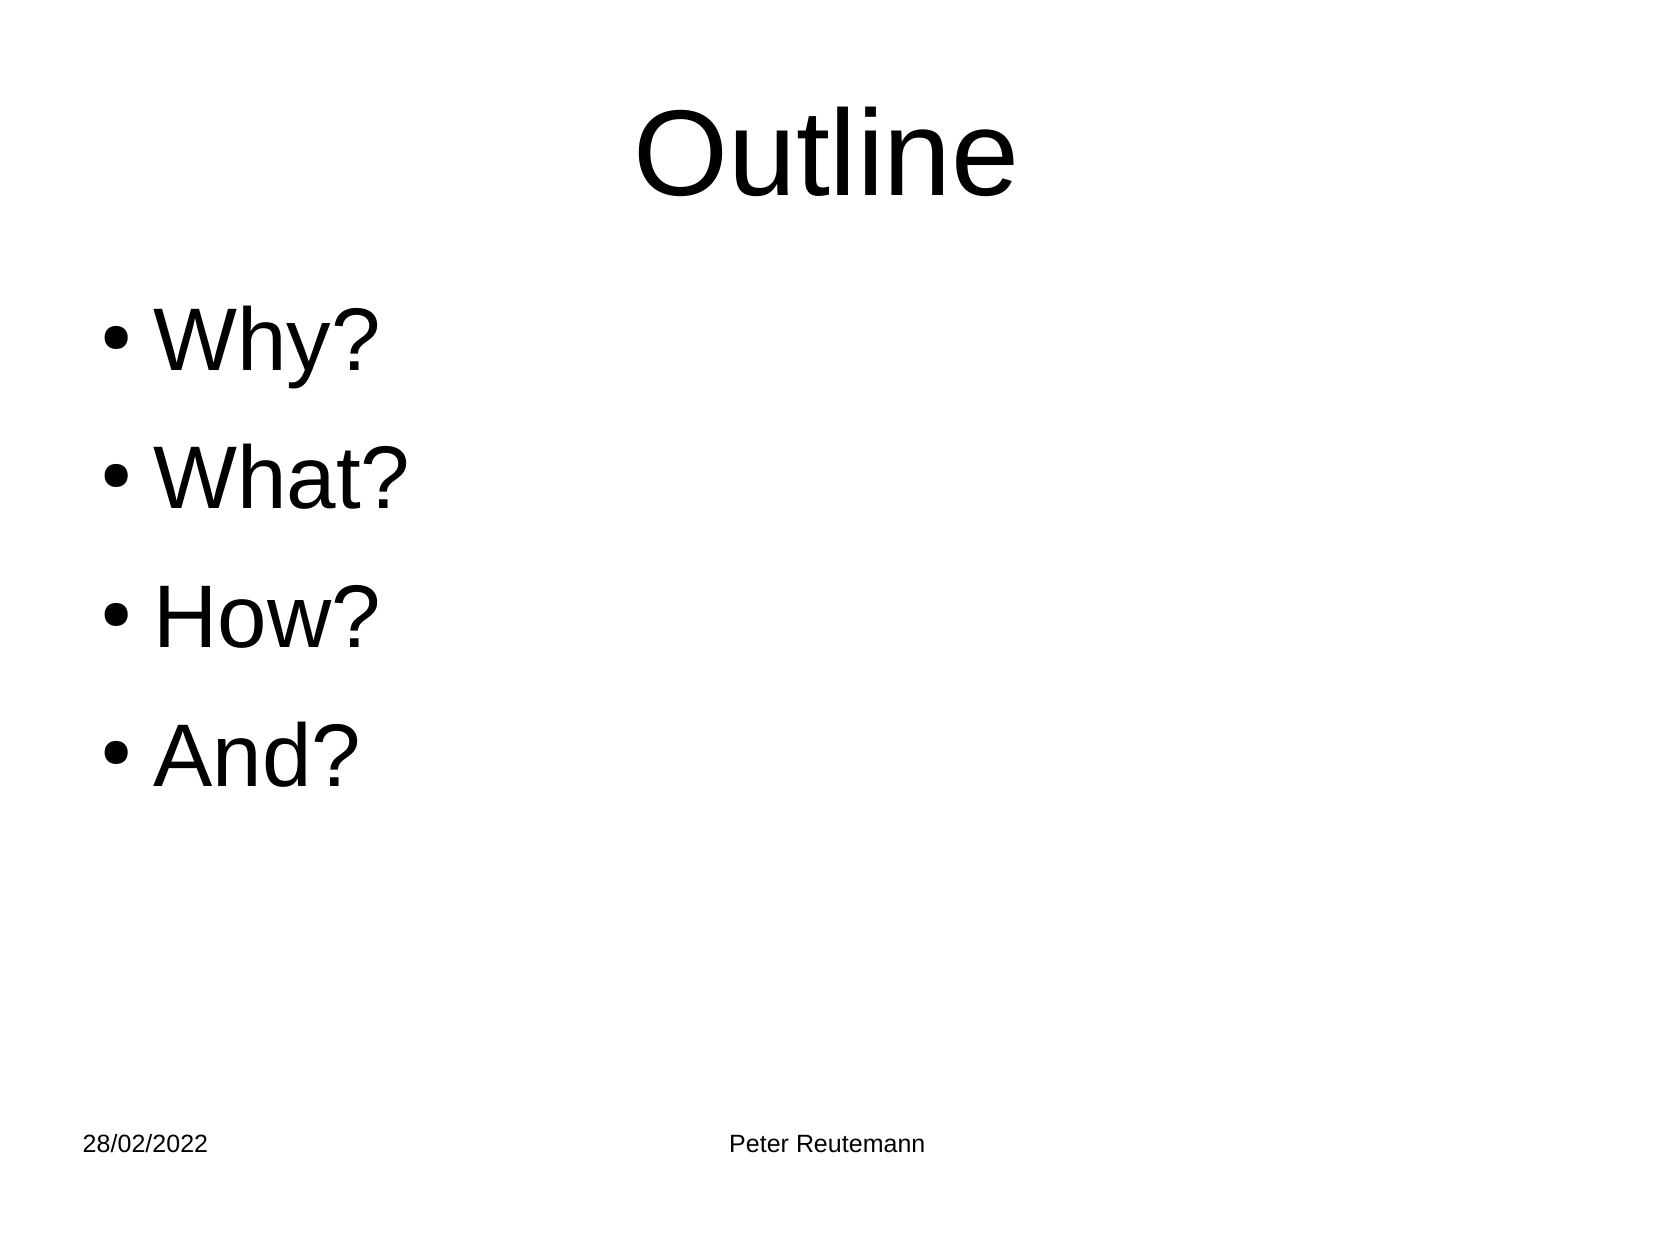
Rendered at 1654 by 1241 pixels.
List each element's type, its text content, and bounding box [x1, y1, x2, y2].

title Outline [82, 49, 1571, 257]
list Why? What? How? And? [82, 290, 1571, 1010]
